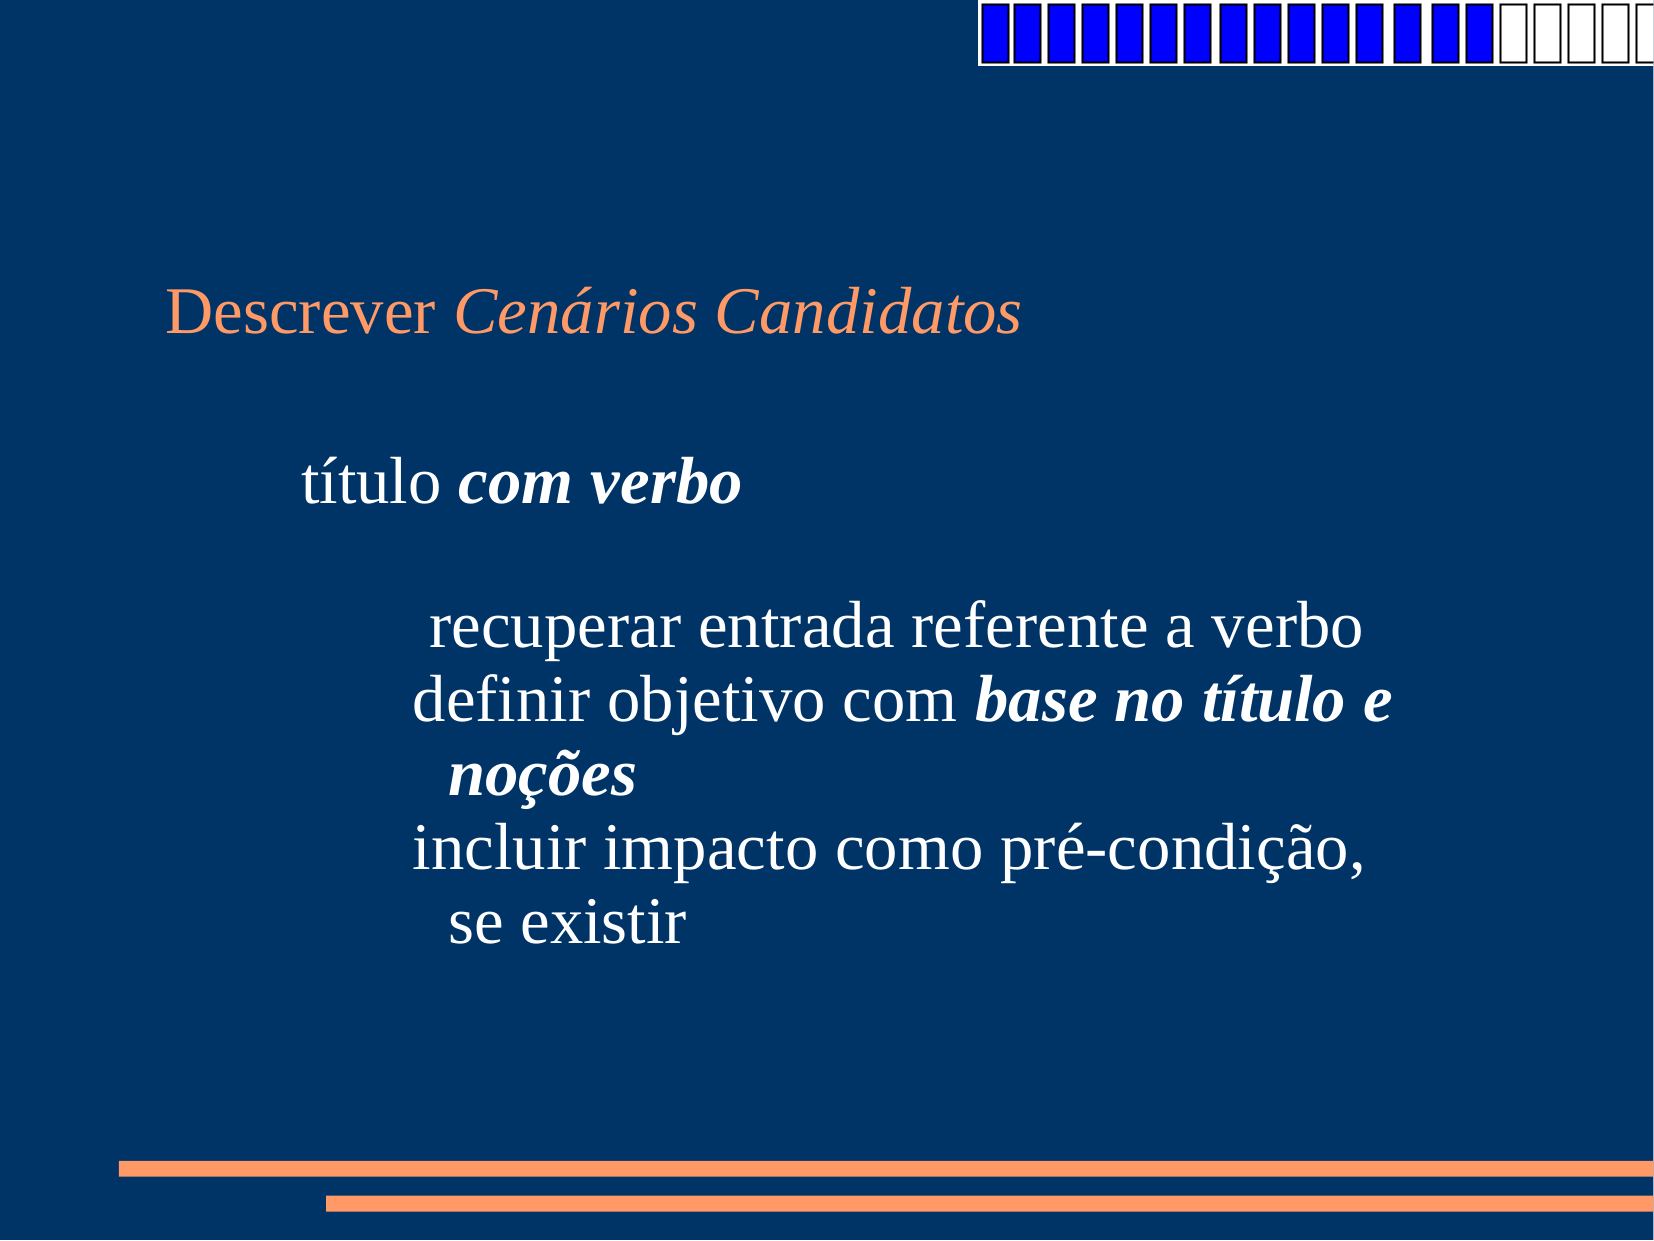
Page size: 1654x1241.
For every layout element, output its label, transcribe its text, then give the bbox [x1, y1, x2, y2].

text_box Descrever Cenários Candidatos [147, 273, 1300, 355]
text_box recuperar entrada referente a verbo definir objetivo com base no título e noções incluir impacto como pré-condição, se existir [235, 587, 1422, 1003]
picture [978, 0, 1654, 67]
text_box título com verbo [206, 444, 1093, 532]
